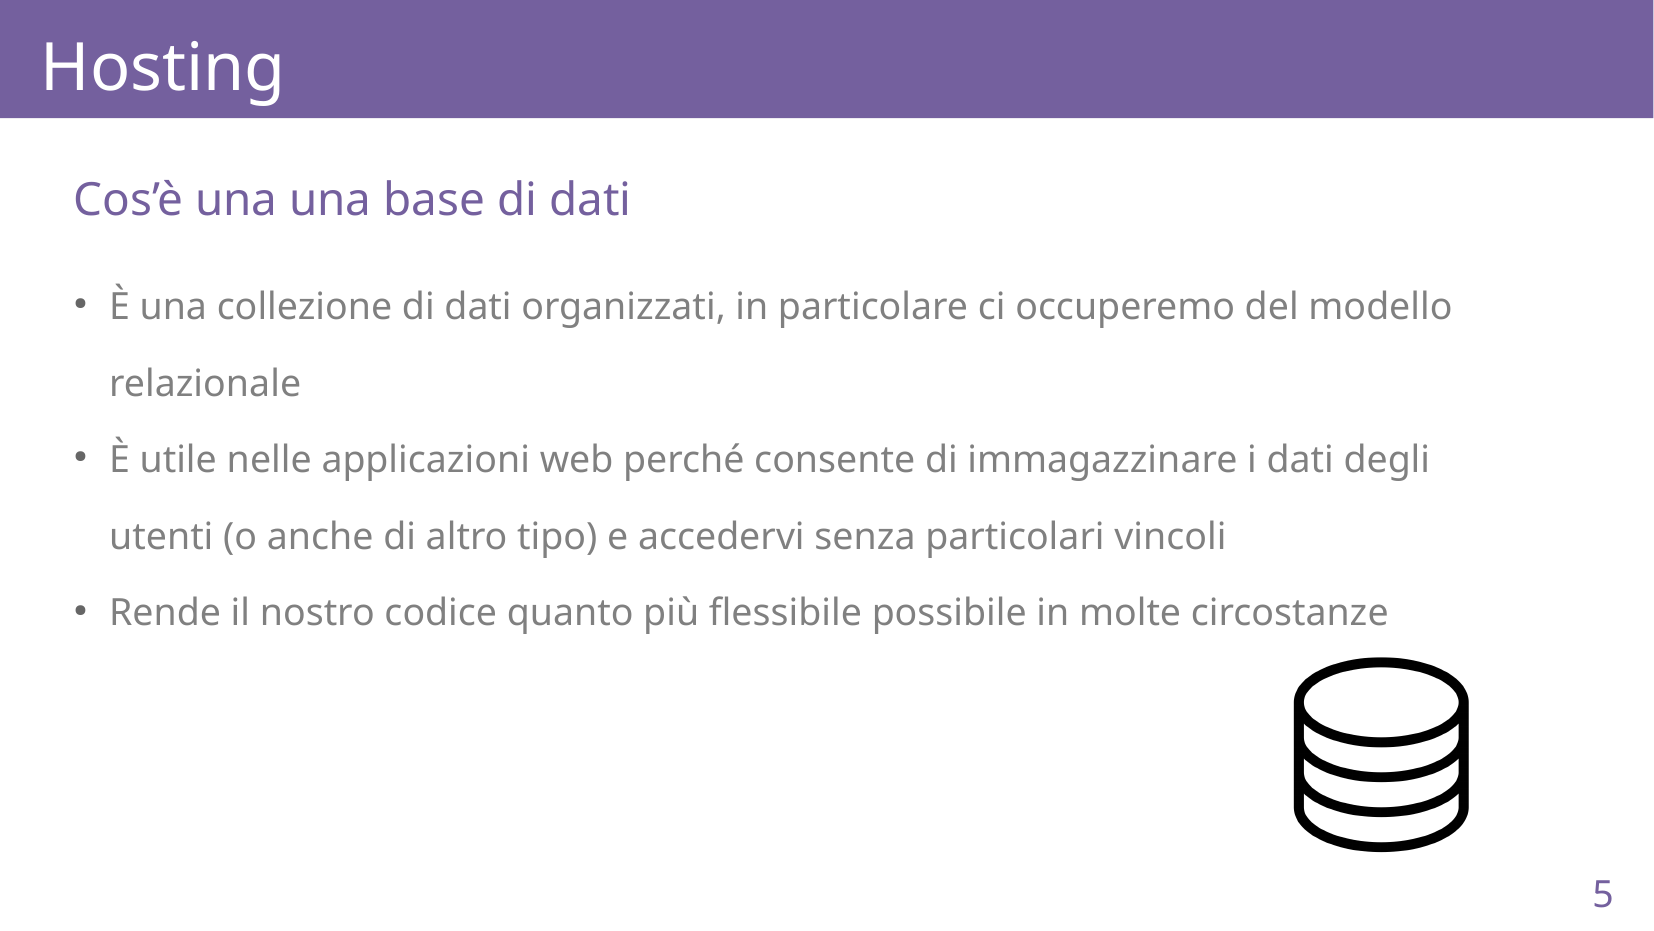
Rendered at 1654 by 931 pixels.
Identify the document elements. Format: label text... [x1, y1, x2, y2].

text_box <numero> [1510, 860, 1654, 931]
text_box È una collezione di dati organizzati, in particolare ci occuperemo del modello relazionale È utile nelle applicazioni web perché consente di immagazzinare i dati degli utenti (o anche di altro tipo) e accedervi senza particolari vincoli Rende il nostro codice quanto più flessibile possibile in molte circostanze [59, 246, 1599, 599]
text_box [0, 0, 1654, 119]
text_box Hosting [25, 11, 942, 107]
picture [1284, 651, 1477, 857]
text_box Cos’è una una base di dati [59, 158, 1107, 229]
